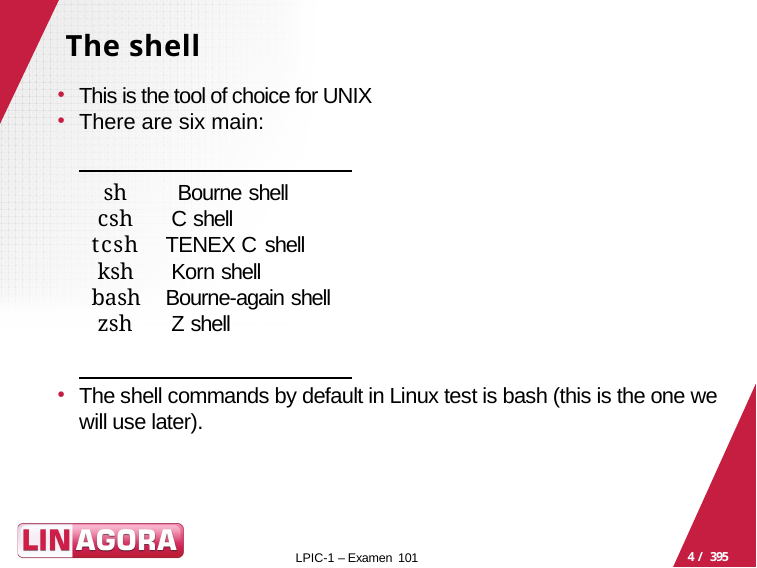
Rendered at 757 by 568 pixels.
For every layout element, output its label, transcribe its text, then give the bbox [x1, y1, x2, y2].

picture [0, 0, 352, 352]
text_box [17, 520, 184, 562]
text_box <number> / 395 [683, 549, 747, 568]
text_box This is the tool of choice for UNIX There are six main: sh Bourne shell csh C shell tcsh TENEX C shell ksh Korn shell bash Bourne-again shell zsh Z shell The shell commands by default in Linux test is bash (this is the one we will use later). [55, 81, 720, 451]
text_box The shell [63, 26, 697, 81]
text_box LPIC-1 – Examen 101 [293, 549, 420, 568]
